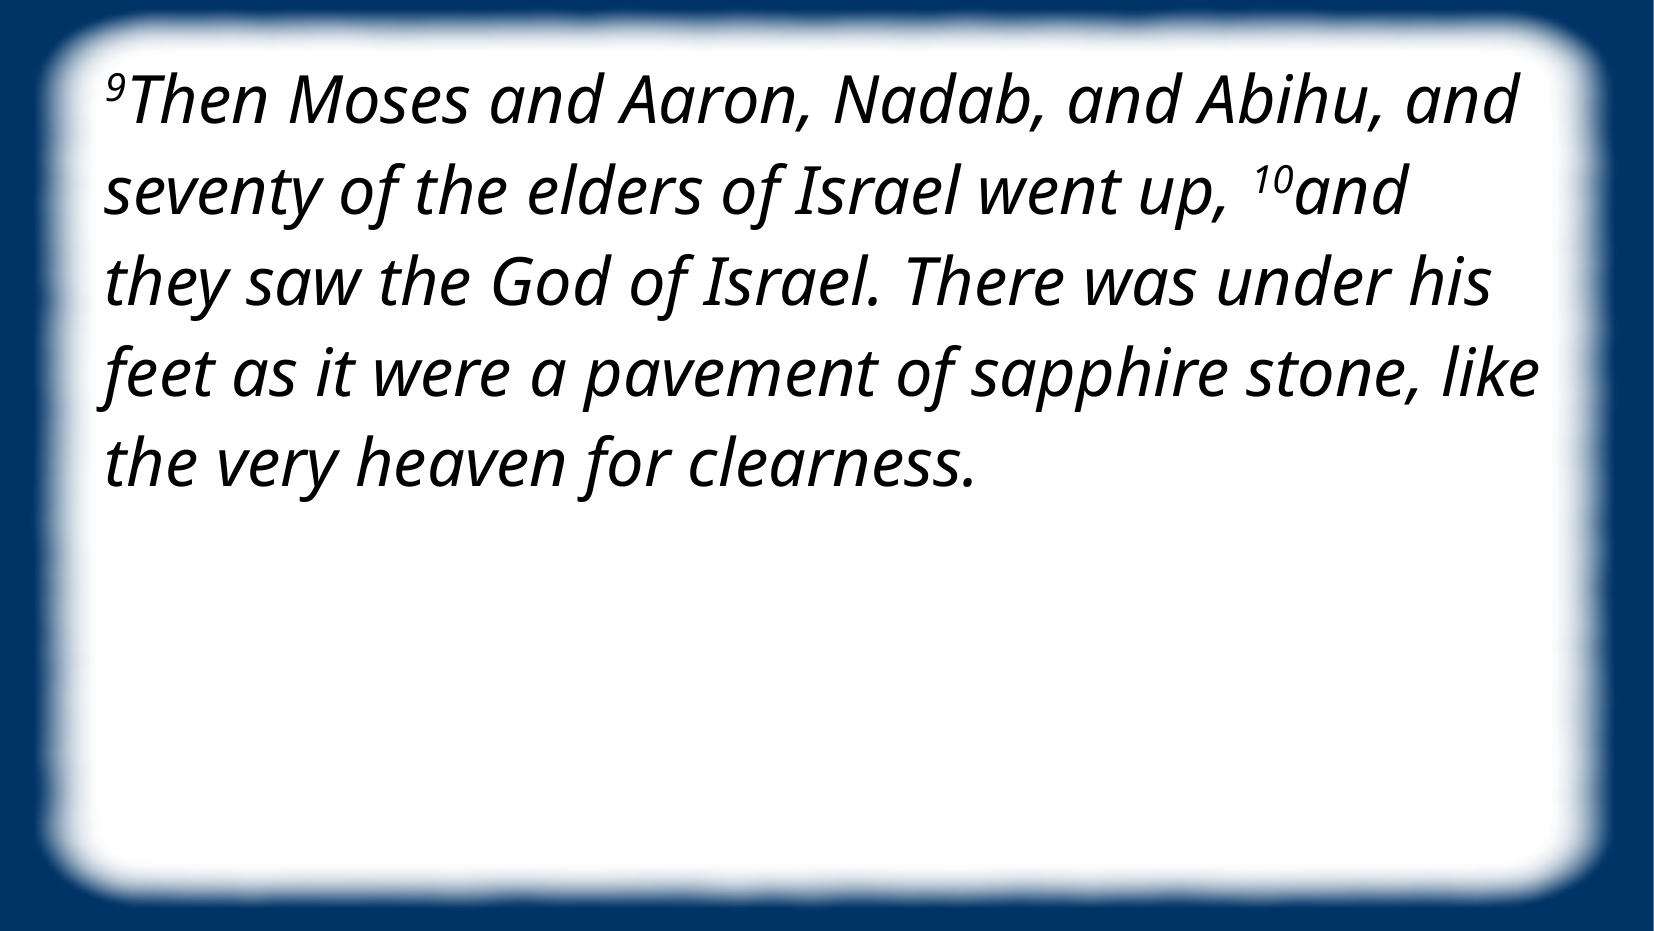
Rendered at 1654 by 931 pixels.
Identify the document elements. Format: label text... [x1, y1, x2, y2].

text_box 9Then Moses and Aaron, Nadab, and Abihu, and seventy of the elders of Israel went up, 10and they saw the God of Israel. There was under his feet as it were a pavement of sapphire stone, like the very heaven for clearness. [90, 45, 1561, 504]
picture [0, 0, 1654, 931]
